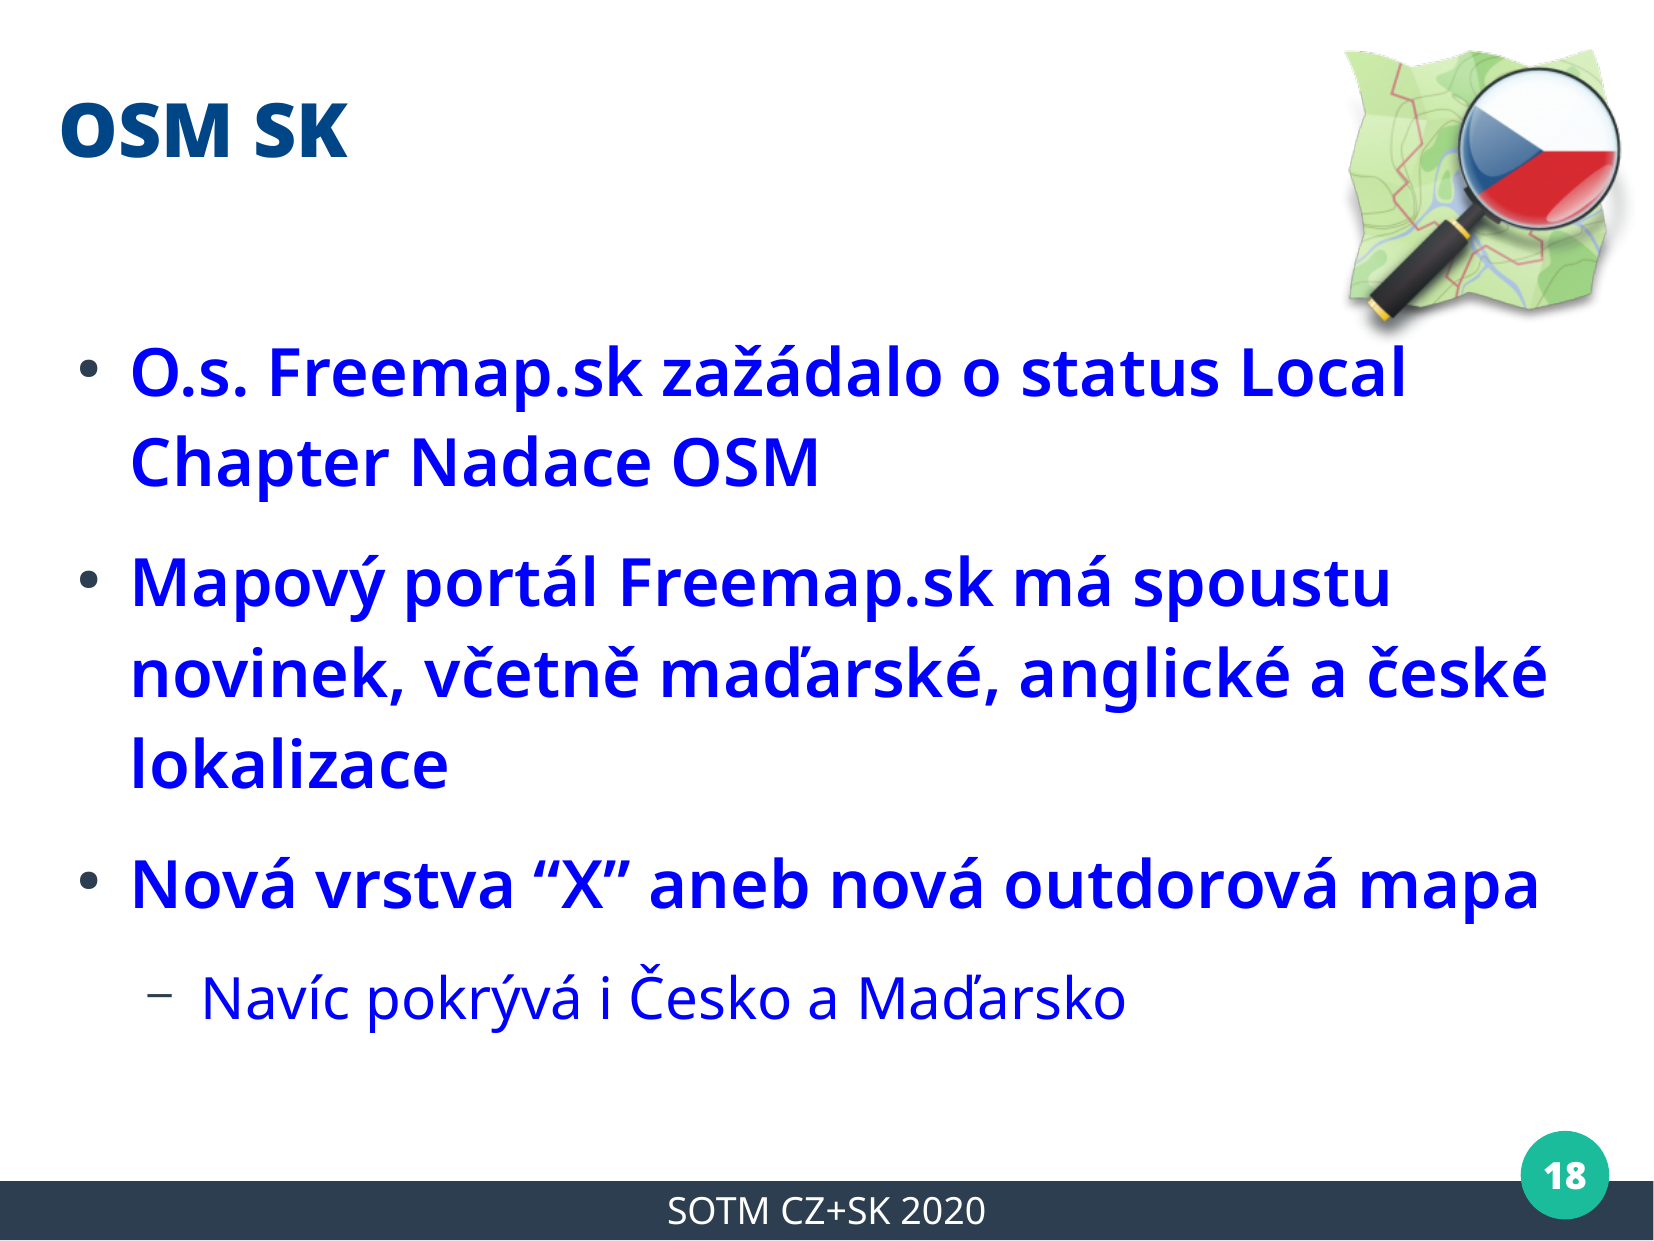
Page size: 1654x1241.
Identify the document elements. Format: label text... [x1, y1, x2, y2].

list O.s. Freemap.sk zažádalo o status Local Chapter Nadace OSM Mapový portál Freemap.sk má spoustu novinek, včetně maďarské, anglické a české lokalizace Nová vrstva “X” aneb nová outdorová mapa Navíc pokrývá i Česko a Maďarsko [59, 324, 1595, 1152]
picture [1334, 49, 1635, 350]
title OSM SK [59, 49, 1347, 207]
